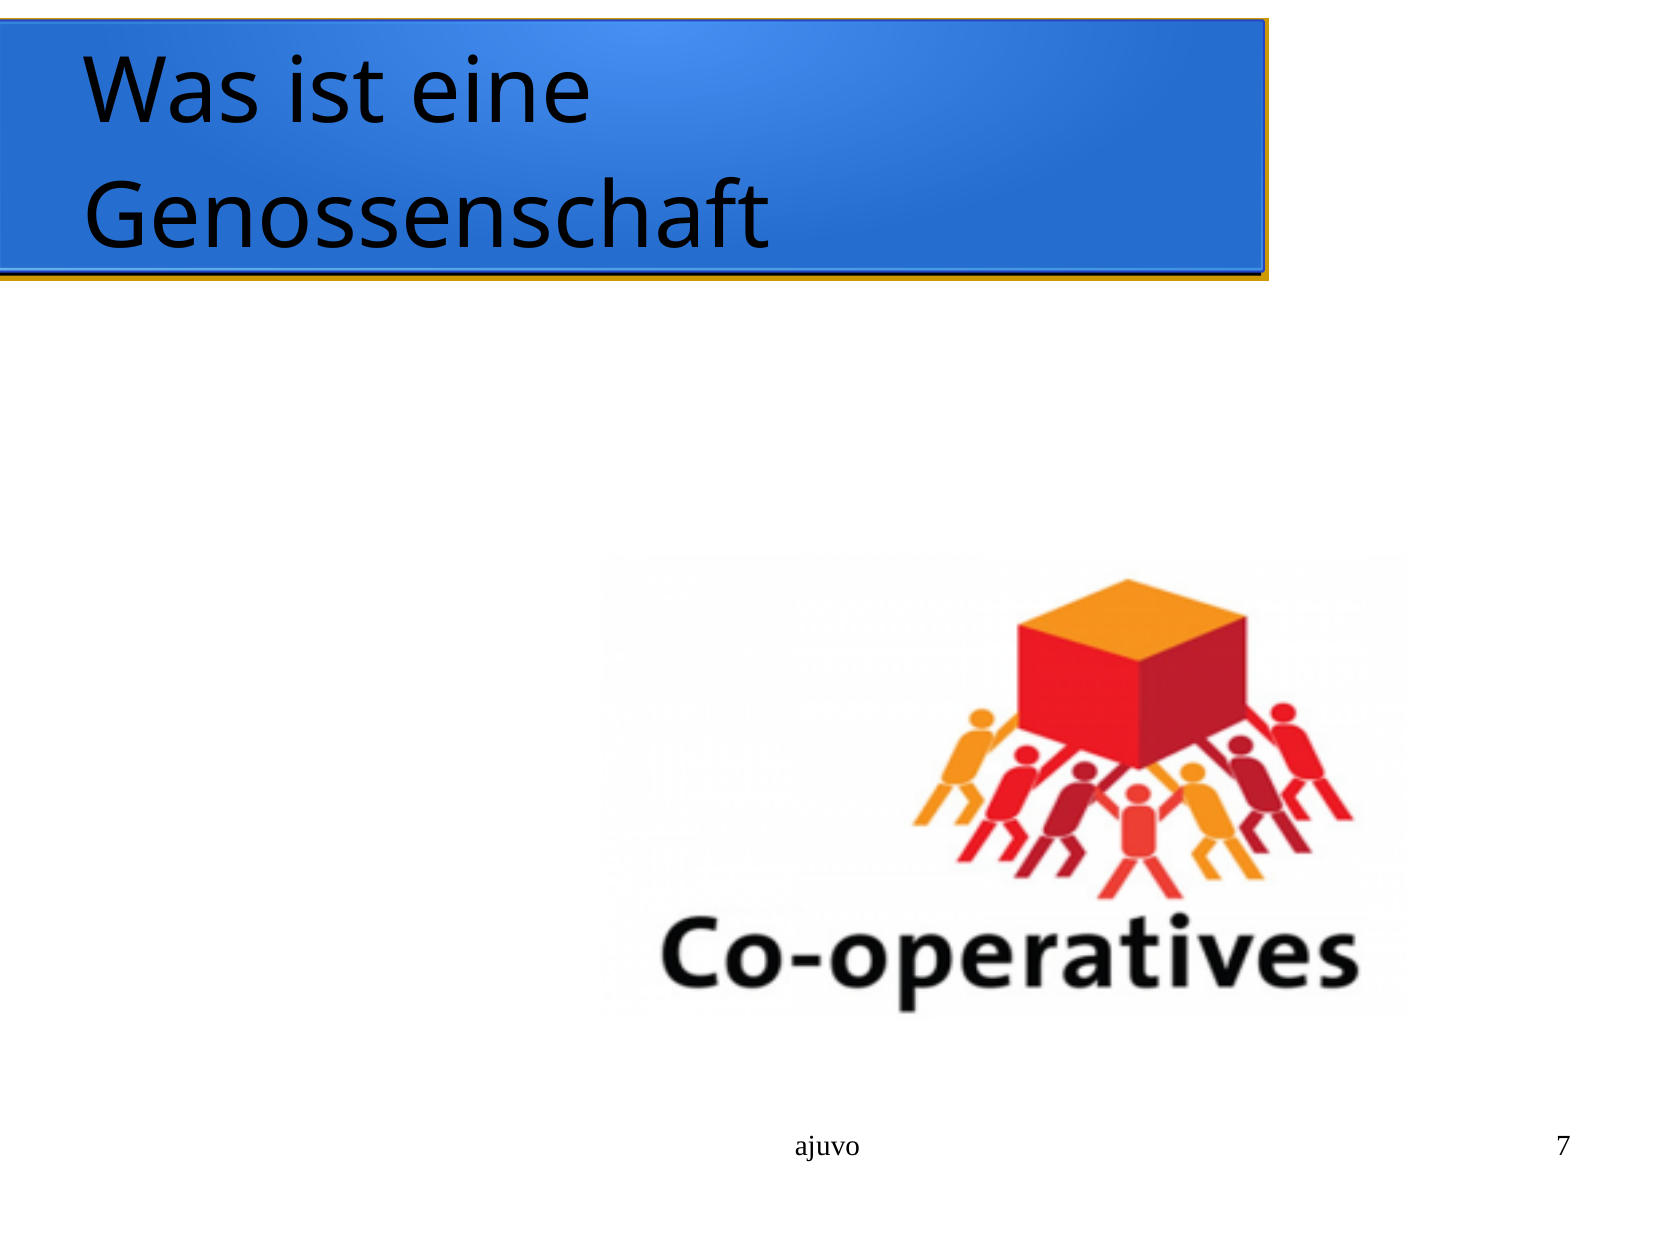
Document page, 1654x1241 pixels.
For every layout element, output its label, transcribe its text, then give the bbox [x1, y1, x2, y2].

title Was ist eine Genossenschaft [82, 31, 1235, 269]
picture [602, 555, 1407, 1019]
